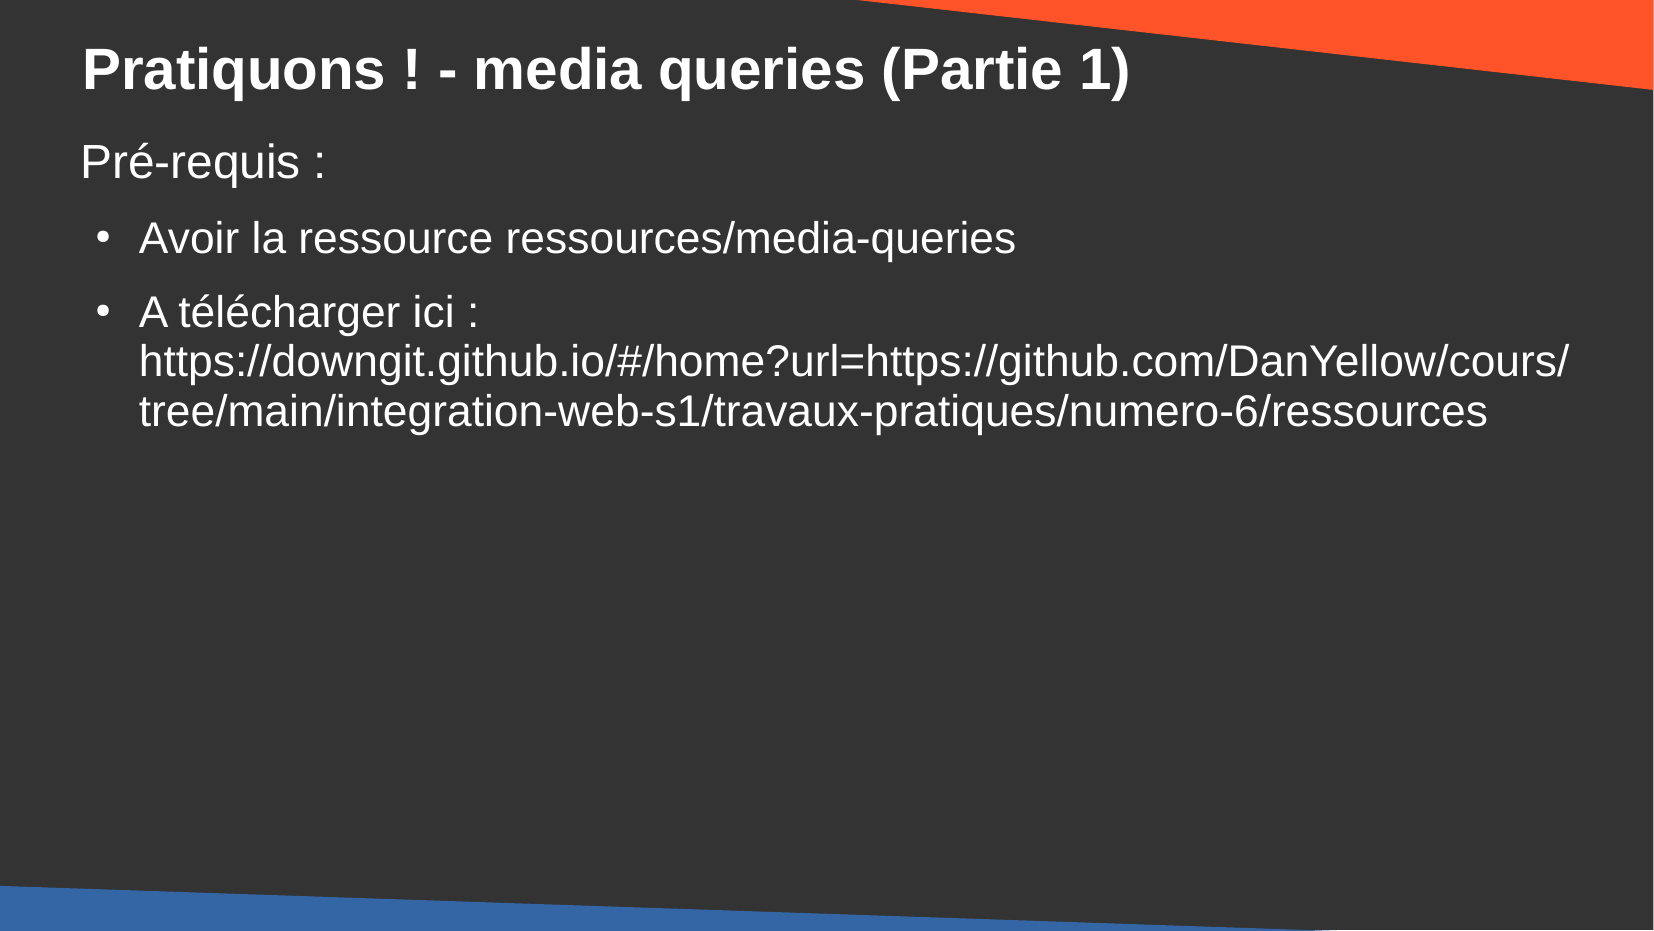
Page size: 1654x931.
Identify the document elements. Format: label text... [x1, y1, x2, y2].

text_box [0, 885, 1337, 931]
title Pratiquons ! - media queries (Partie 1) [82, 37, 1571, 114]
list Pré-requis : Avoir la ressource ressources/media-queries A télécharger ici : https://downgit.github.io/#/home?url=https://github.com/DanYellow/cours/tree/main/integration-web-s1/travaux-pratiques/numero-6/ressources [80, 135, 1620, 473]
text_box [857, 0, 1654, 90]
